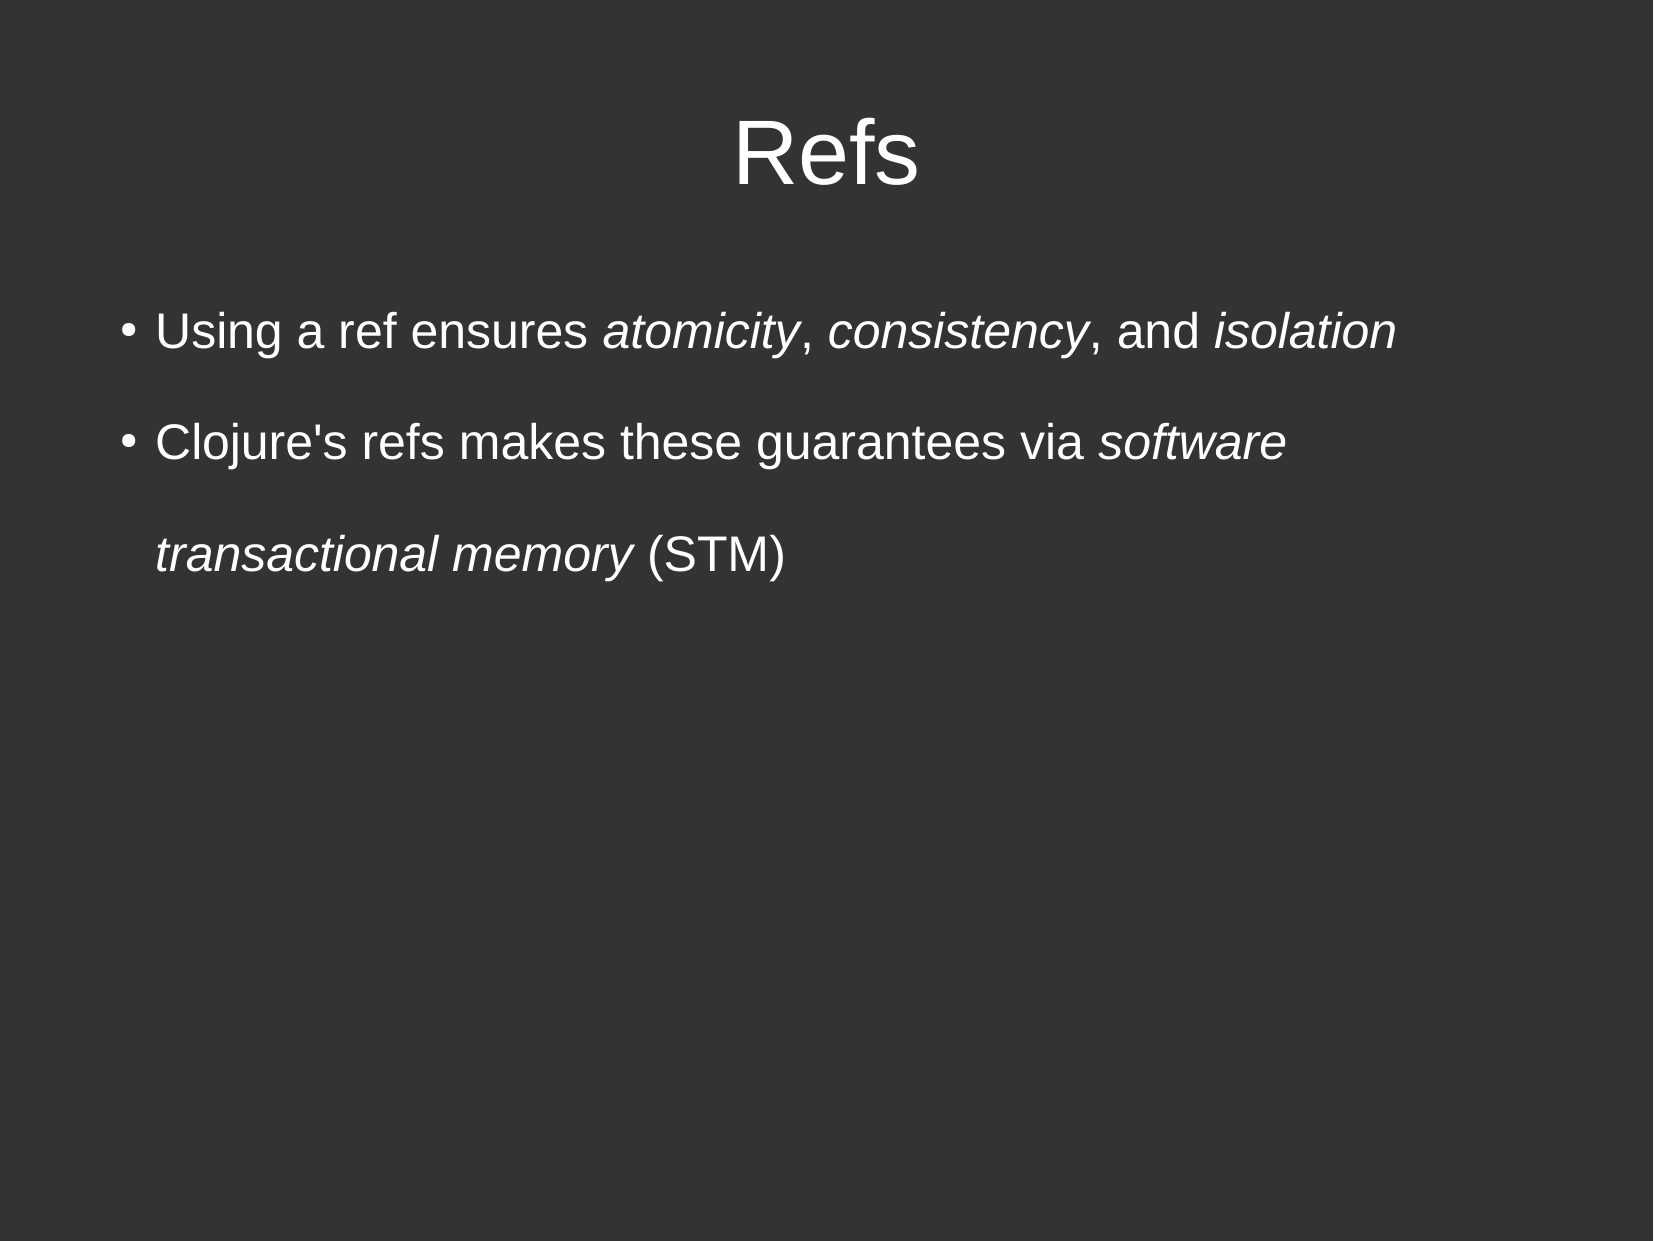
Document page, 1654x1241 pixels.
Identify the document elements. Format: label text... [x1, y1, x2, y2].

text_box Using a ref ensures atomicity, consistency, and isolation Clojure's refs makes these guarantees via software transactional memory (STM) [105, 240, 1546, 710]
title Refs [82, 49, 1571, 257]
